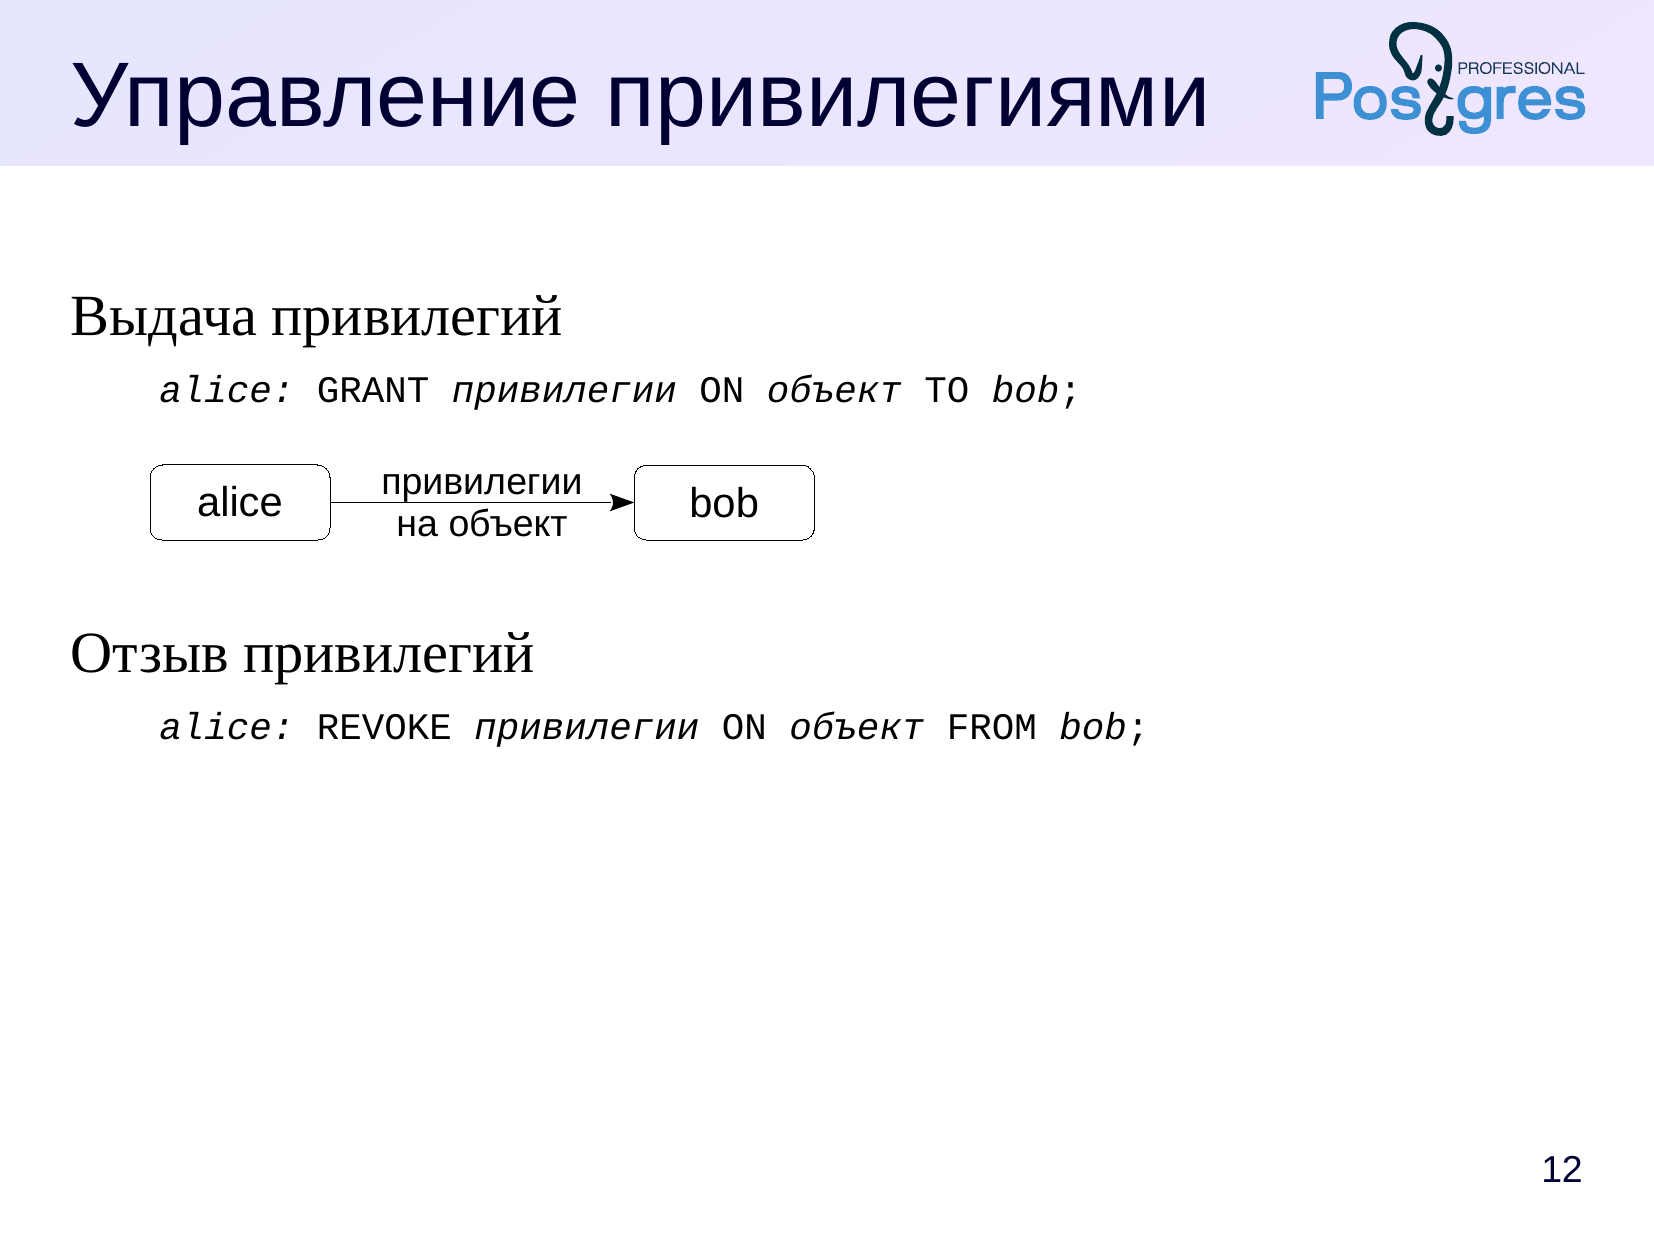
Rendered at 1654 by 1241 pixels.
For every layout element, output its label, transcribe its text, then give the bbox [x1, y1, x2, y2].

list Выдача привилегий alice: GRANT привилегии ON объект TO bob; Отзыв привилегий alice: REVOKE привилегии ON объект FROM bob; [70, 283, 1583, 1134]
text_box alice [150, 464, 331, 541]
title Управление привилегиями [70, 43, 1241, 147]
text_box bob [634, 465, 815, 541]
